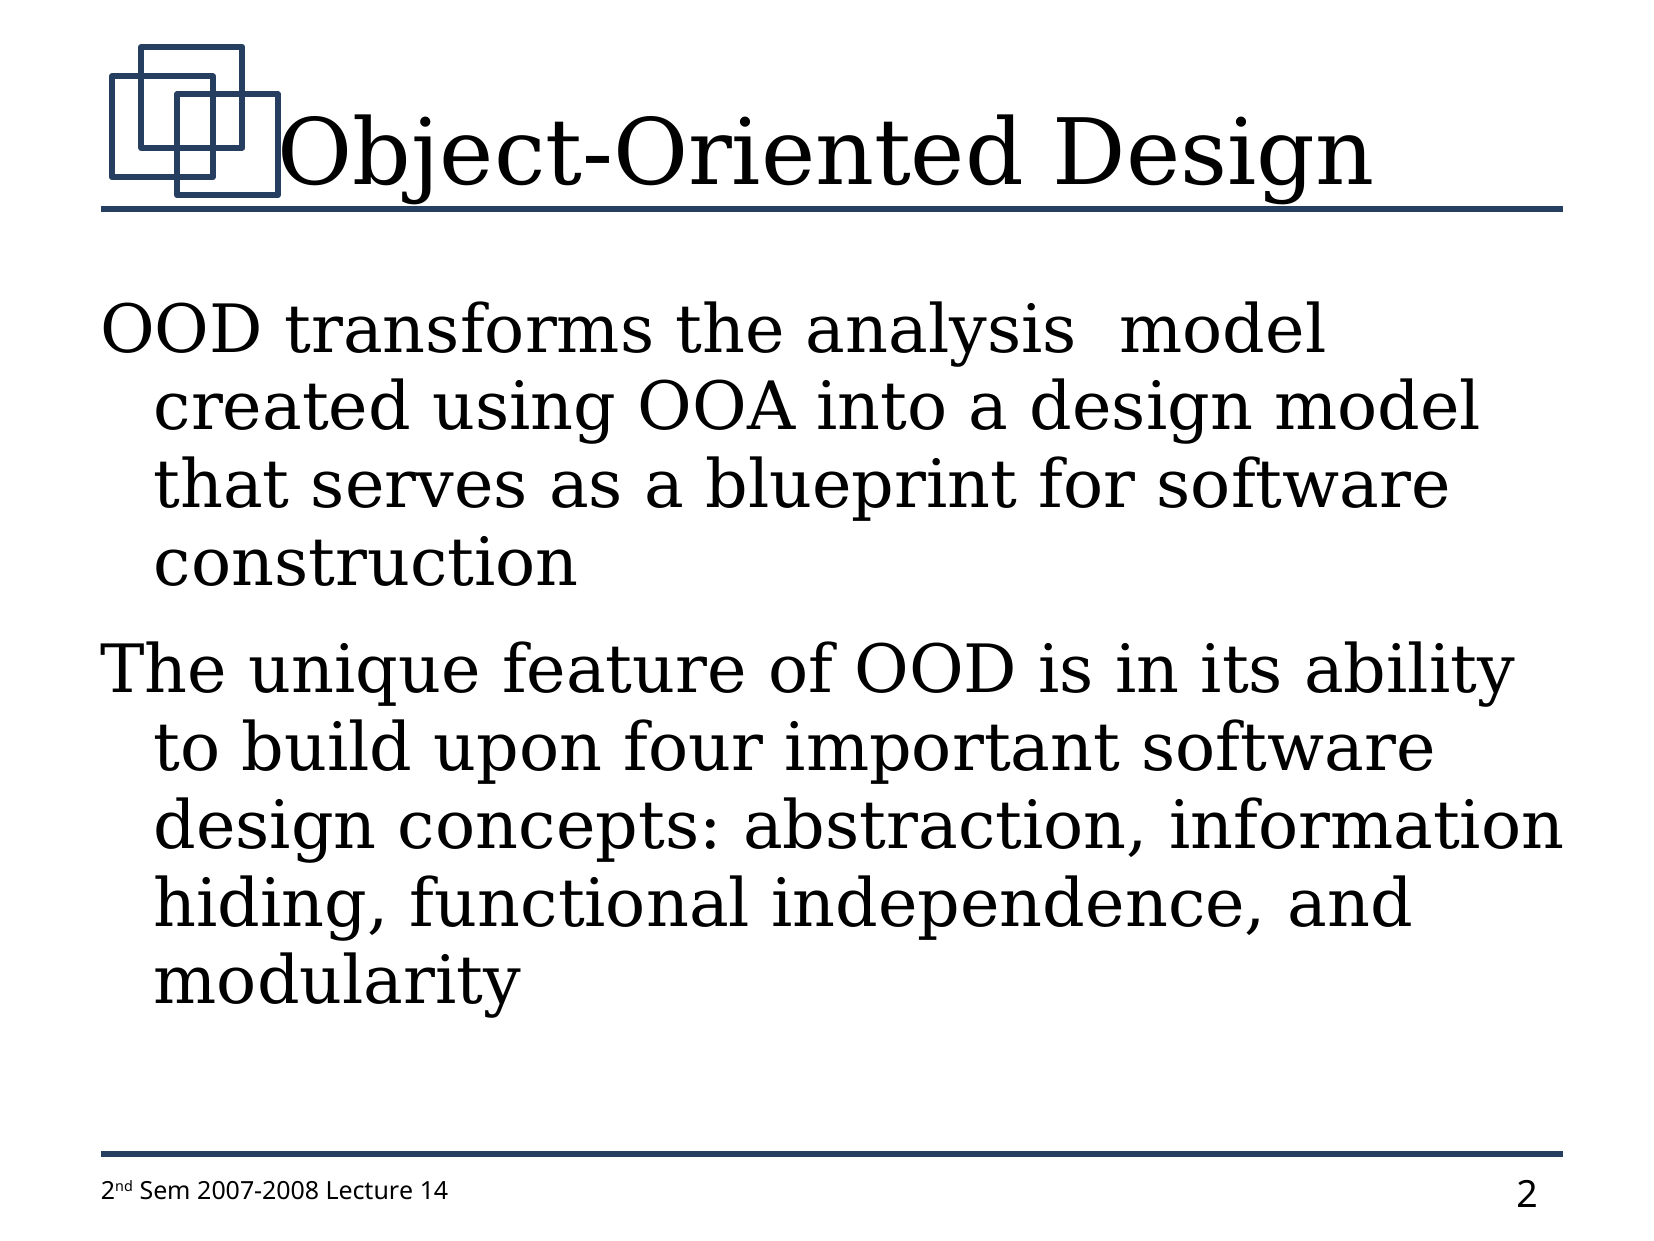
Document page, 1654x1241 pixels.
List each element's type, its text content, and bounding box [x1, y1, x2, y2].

list OOD transforms the analysis model created using OOA into a design model that serves as a blueprint for software construction The unique feature of OOD is in its ability to build upon four important software design concepts: abstraction, information hiding, functional independence, and modularity [82, 290, 1571, 1109]
title Object-Oriented Design [82, 49, 1571, 257]
